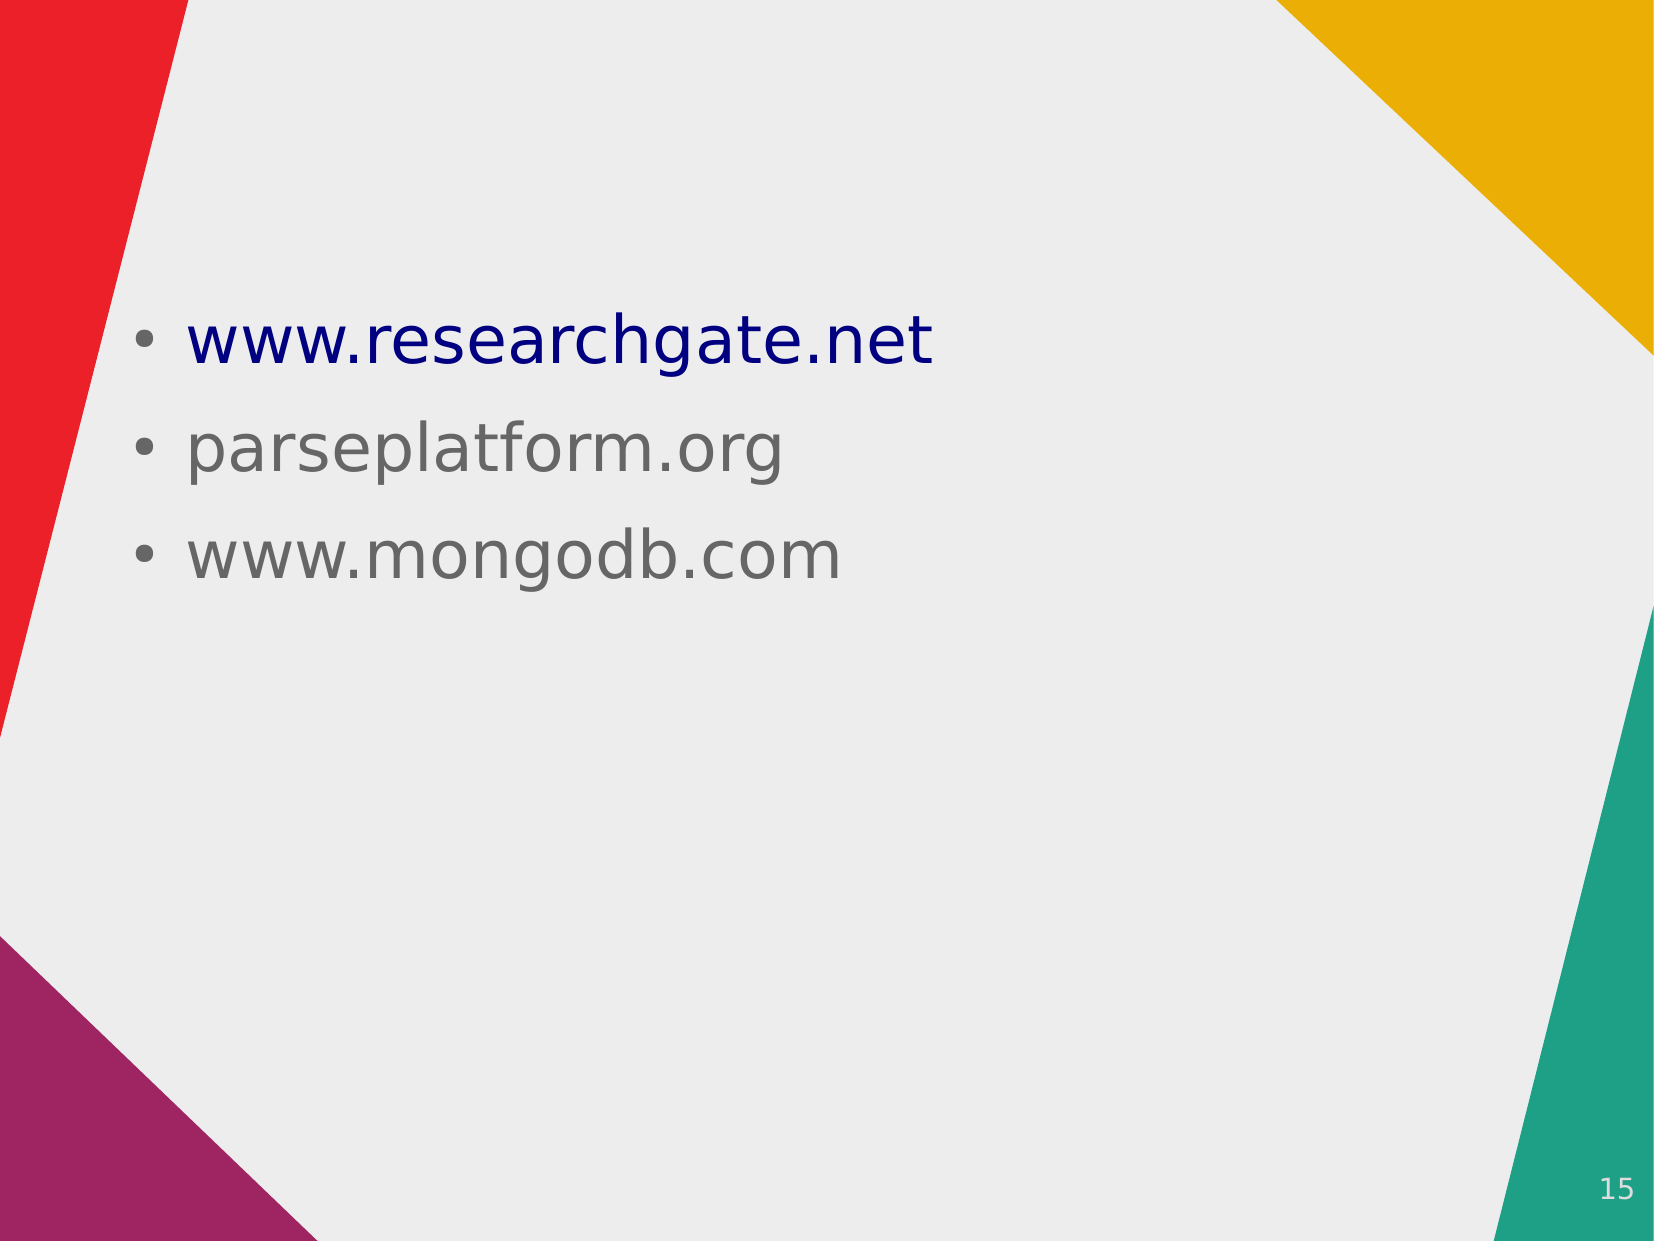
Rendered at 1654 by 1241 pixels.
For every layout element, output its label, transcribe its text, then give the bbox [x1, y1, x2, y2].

list www.researchgate.net parseplatform.org www.mongodb.com [114, 302, 1539, 1033]
